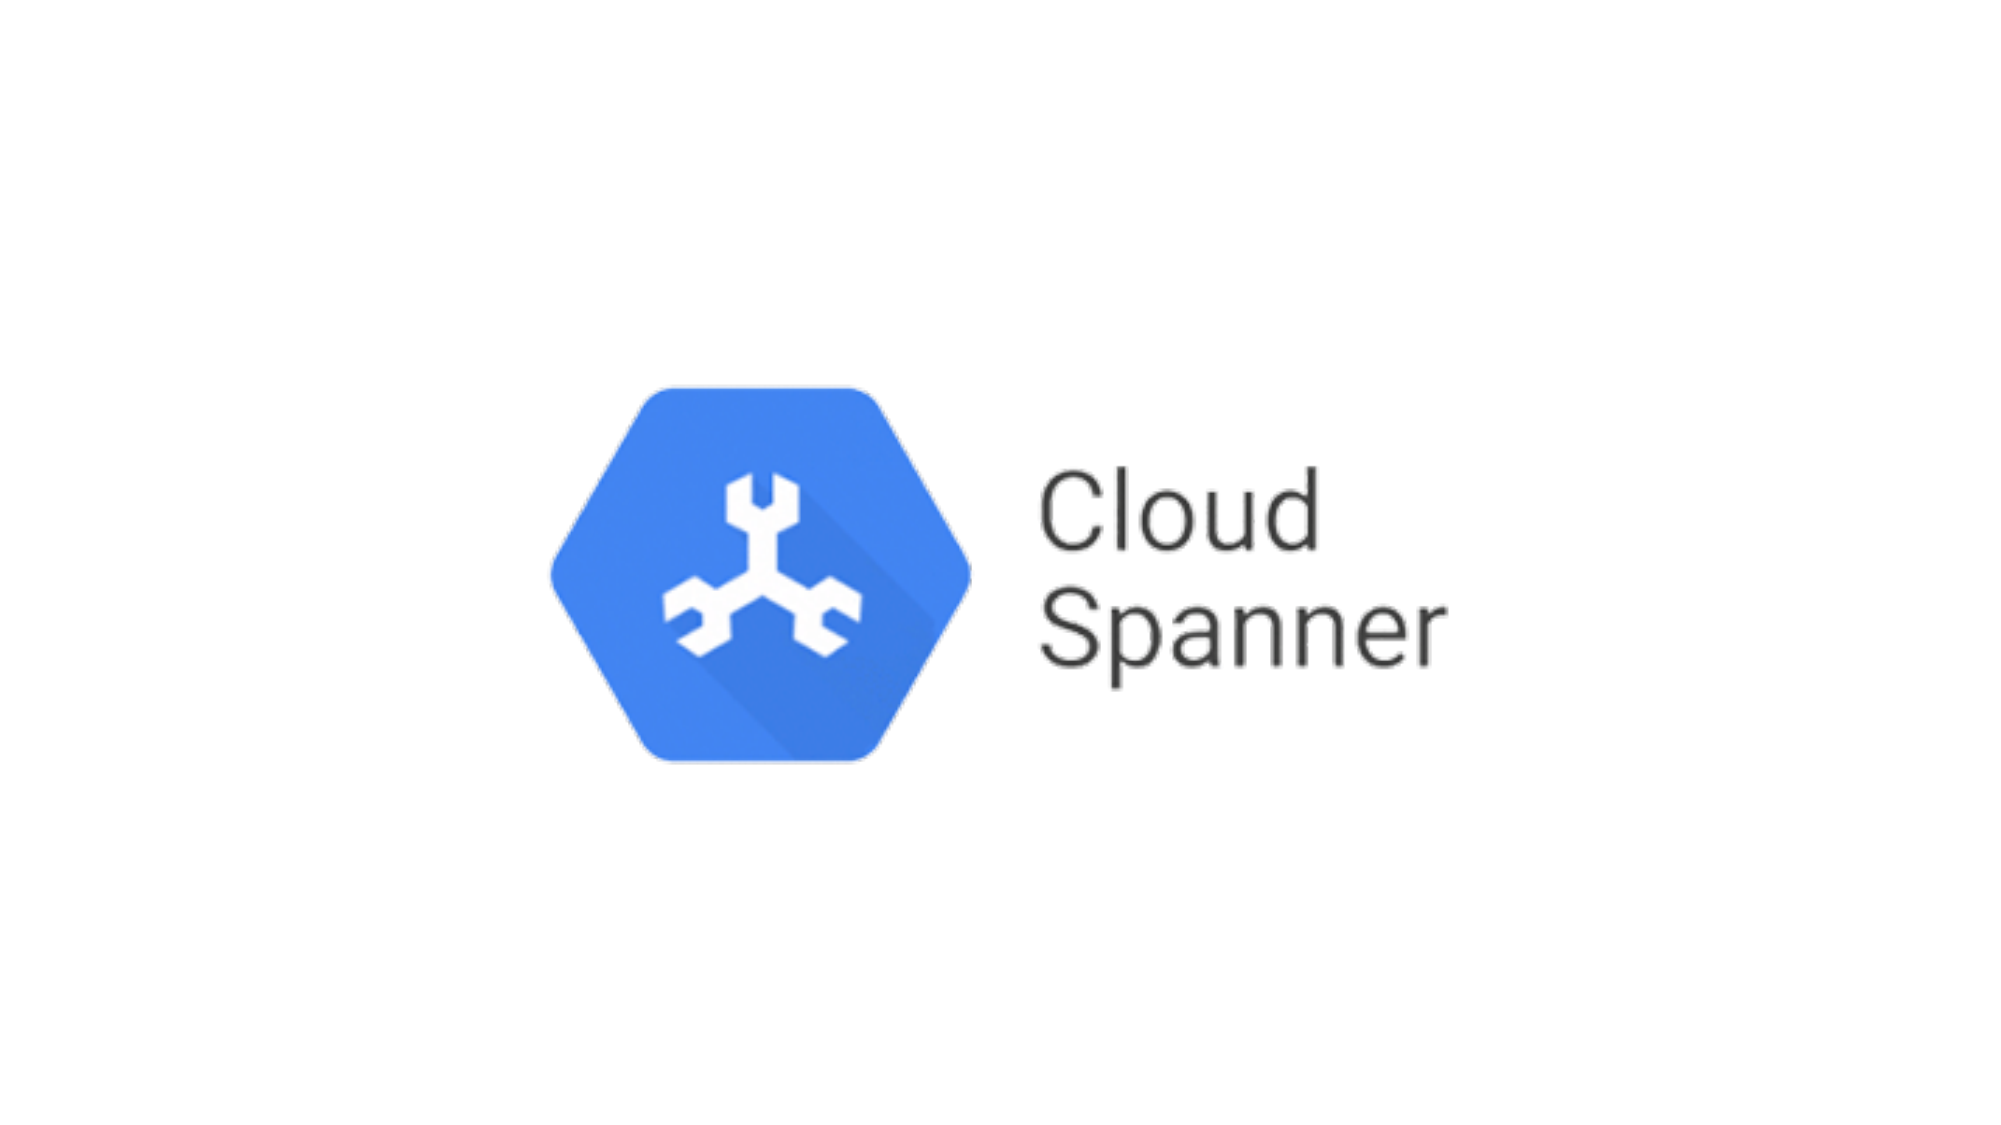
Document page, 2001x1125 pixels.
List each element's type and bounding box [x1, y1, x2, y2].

picture [299, 277, 1701, 874]
